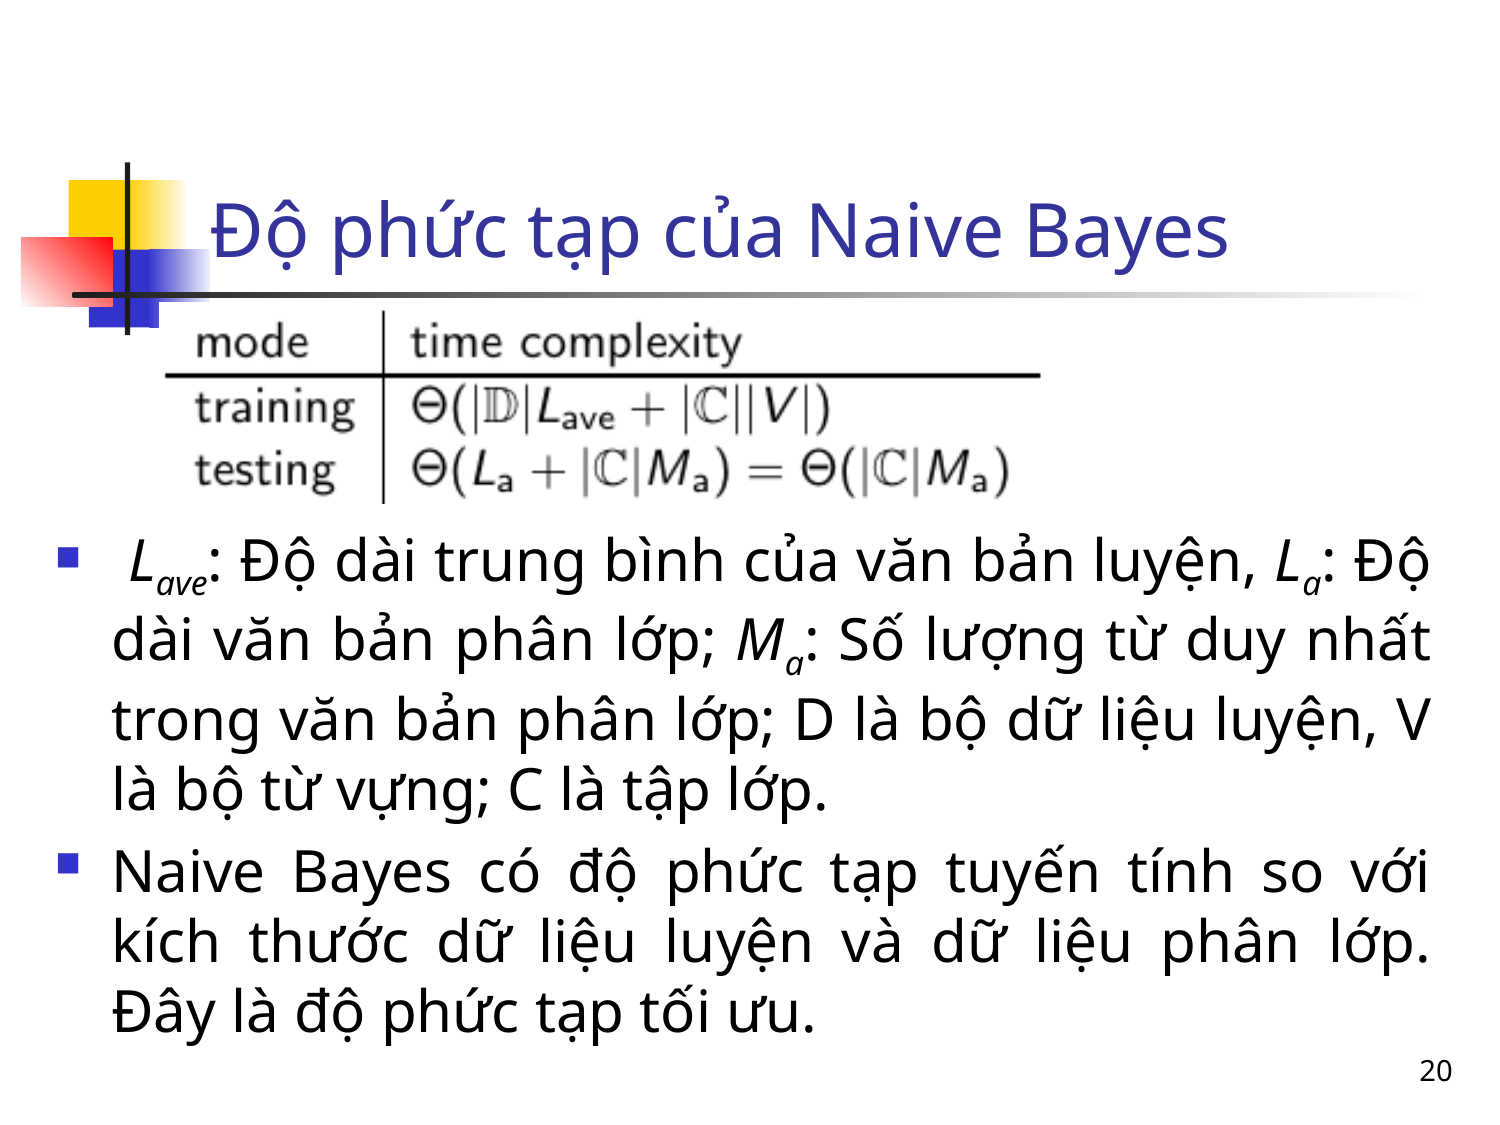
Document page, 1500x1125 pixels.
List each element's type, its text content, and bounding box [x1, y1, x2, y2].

text_box Độ phức tạp của Naive Bayes [194, 49, 1447, 280]
text_box Lave: Độ dài trung bình của văn bản luyện, La: Độ dài văn bản phân lớp; Ma: Số lượng từ duy nhất trong văn bản phân lớp; D là bộ dữ liệu luyện, V là bộ từ vựng; C là tập lớp. Naive Bayes có độ phức tạp tuyến tính so với kích thước dữ liệu luyện và dữ liệu phân lớp. Đây là độ phức tạp tối ưu. [40, 515, 1447, 1024]
picture [159, 302, 1048, 504]
slide_number <number> [1155, 1024, 1468, 1100]
